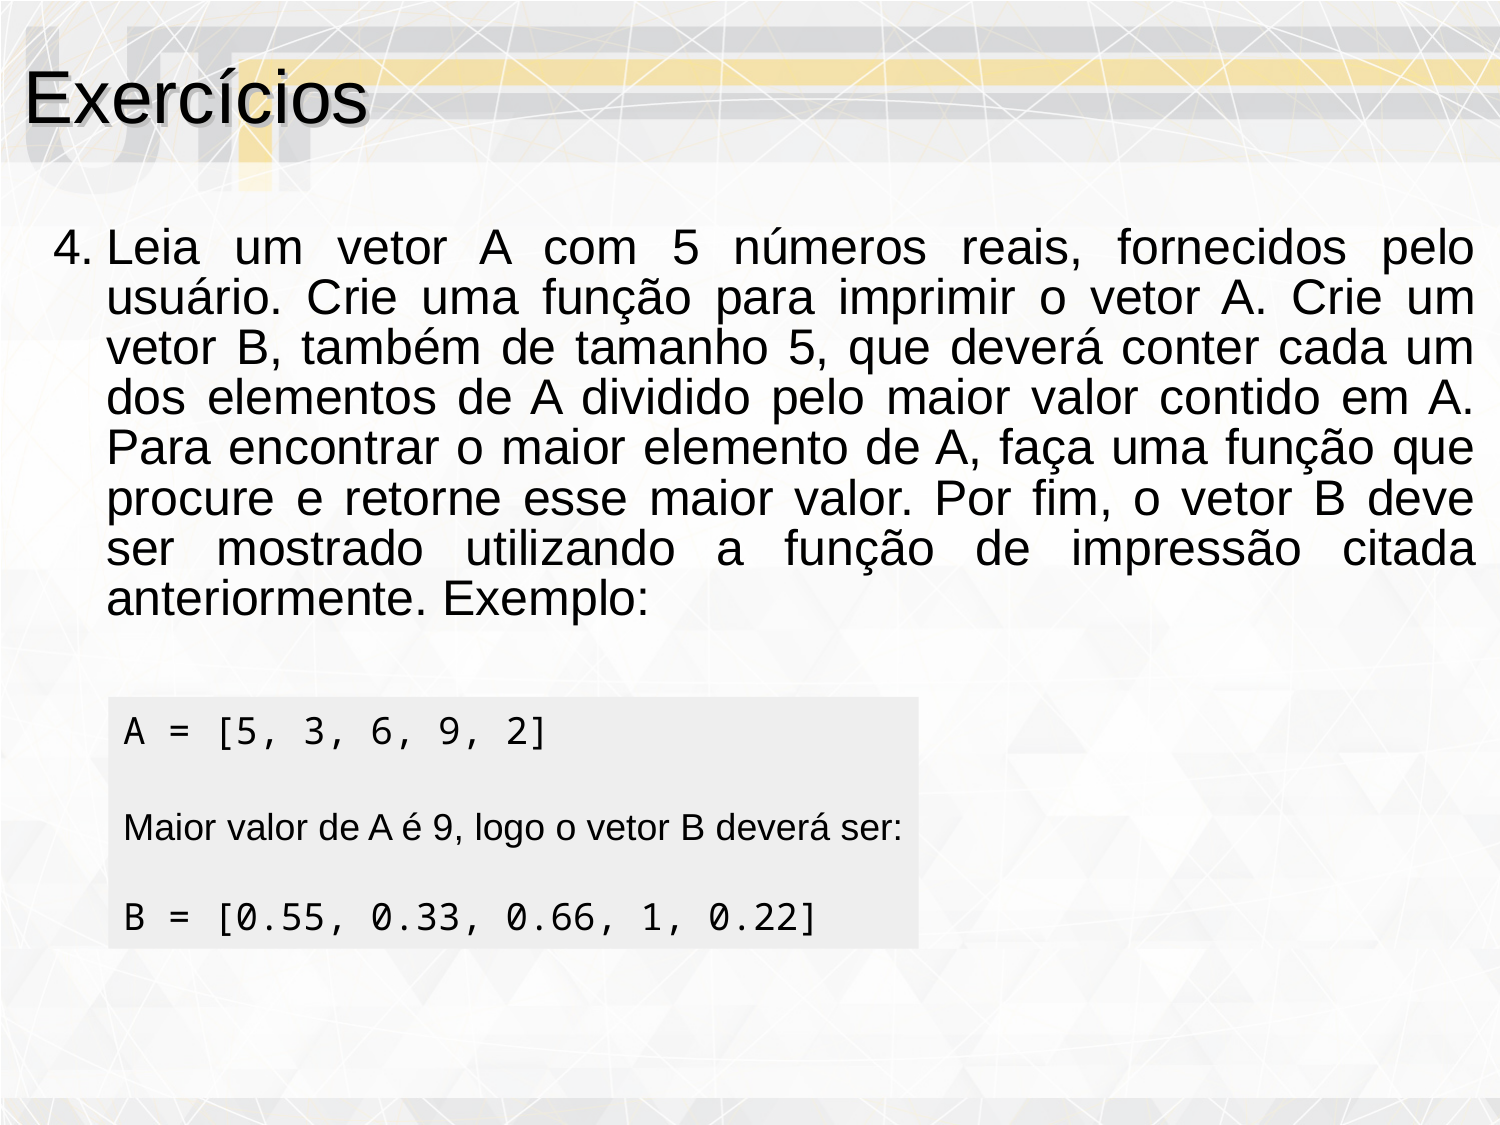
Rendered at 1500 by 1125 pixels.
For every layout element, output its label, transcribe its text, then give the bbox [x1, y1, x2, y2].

list Leia um vetor A com 5 números reais, fornecidos pelo usuário. Crie uma função para imprimir o vetor A. Crie um vetor B, também de tamanho 5, que deverá conter cada um dos elementos de A dividido pelo maior valor contido em A. Para encontrar o maior elemento de A, faça uma função que procure e retorne esse maior valor. Por fim, o vetor B deve ser mostrado utilizando a função de impressão citada anteriormente. Exemplo: [35, 224, 1477, 1087]
text_box A = [5, 3, 6, 9, 2] Maior valor de A é 9, logo o vetor B deverá ser: B = [0.55, 0.33, 0.66, 1, 0.22] [108, 696, 919, 909]
title Exercícios [23, 18, 1489, 178]
